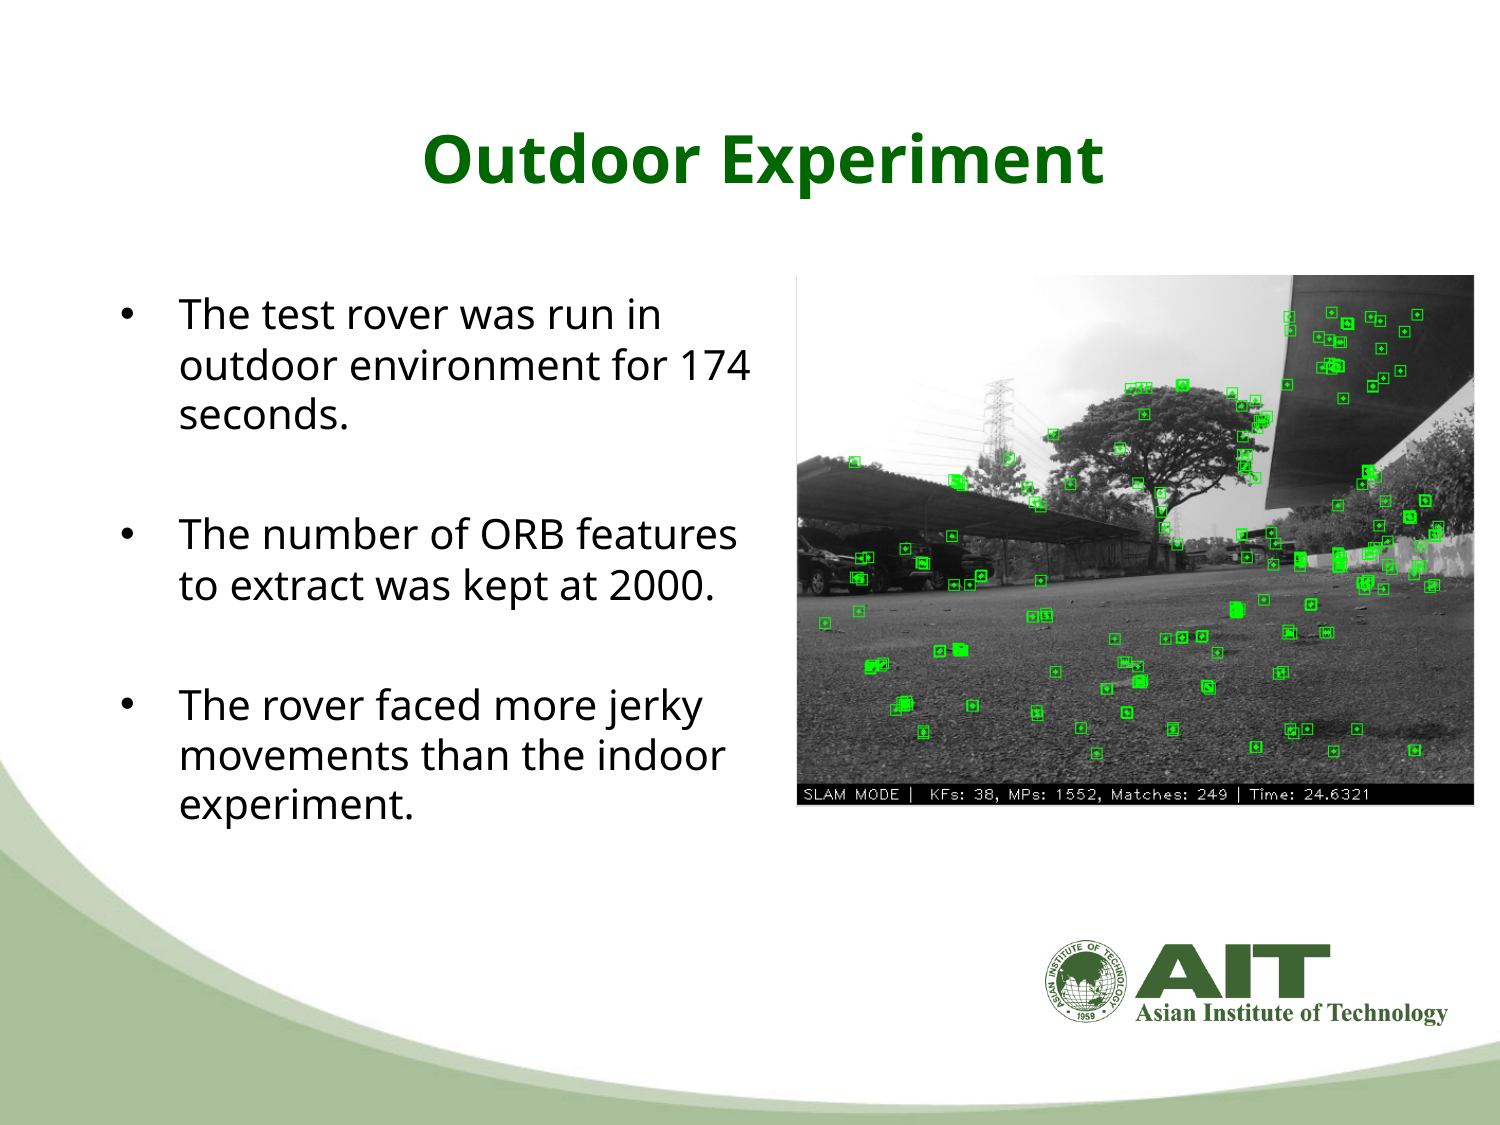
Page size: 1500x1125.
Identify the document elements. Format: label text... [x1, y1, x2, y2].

picture [0, 0, 1500, 1125]
list The test rover was run in outdoor environment for 174 seconds. The number of ORB features to extract was kept at 2000. The rover faced more jerky movements than the indoor experiment. [88, 280, 772, 1024]
title Outdoor Experiment [88, 63, 1439, 251]
